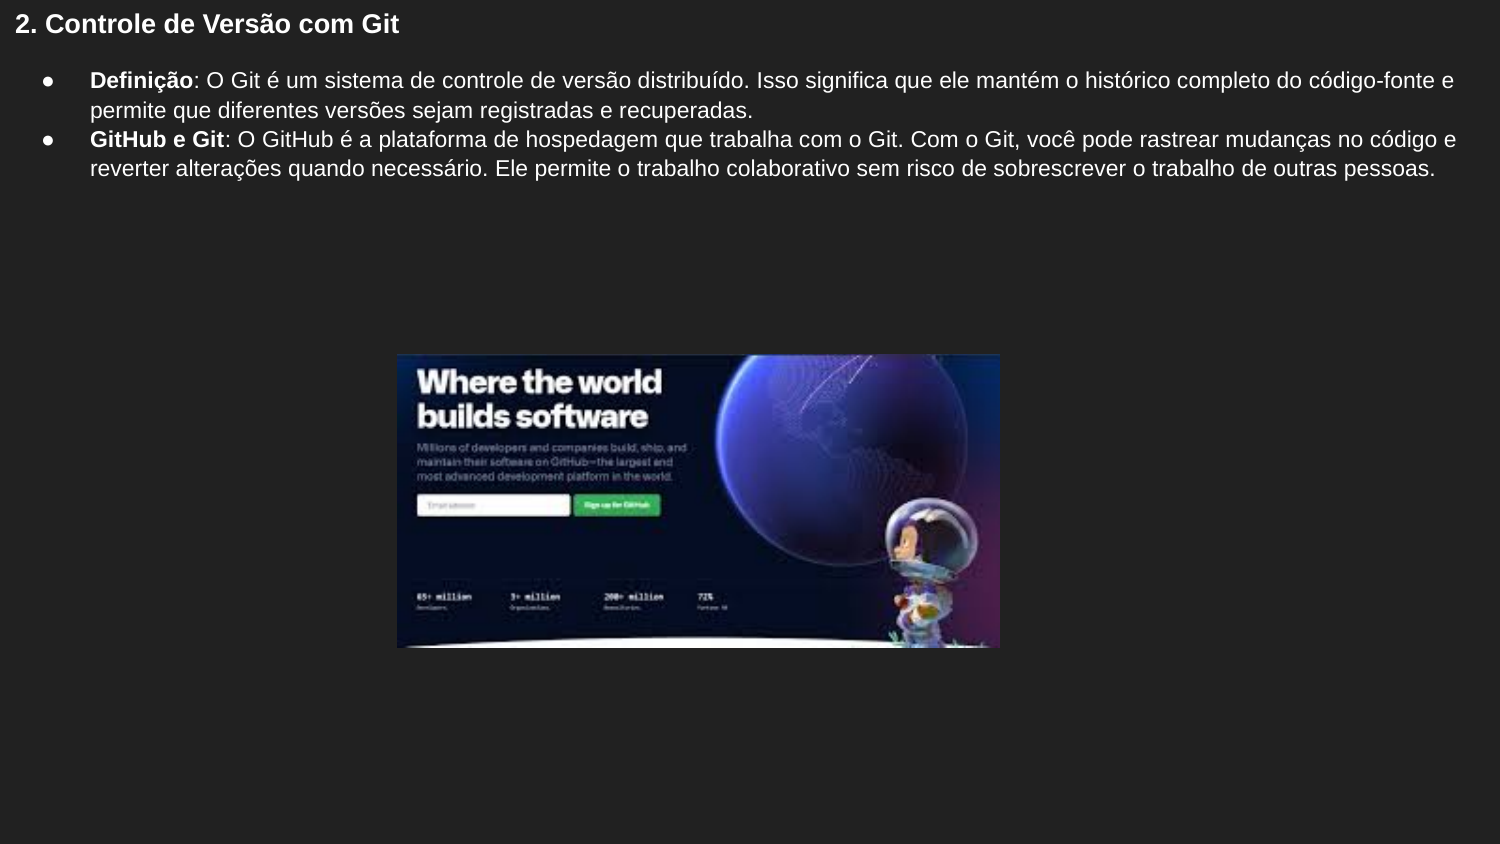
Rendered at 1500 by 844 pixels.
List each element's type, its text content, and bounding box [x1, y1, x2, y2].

list 2. Controle de Versão com Git Definição: O Git é um sistema de controle de versão distribuído. Isso significa que ele mantém o histórico completo do código-fonte e permite que diferentes versões sejam registradas e recuperadas. GitHub e Git: O GitHub é a plataforma de hospedagem que trabalha com o Git. Com o Git, você pode rastrear mudanças no código e reverter alterações quando necessário. Ele permite o trabalho colaborativo sem risco de sobrescrever o trabalho de outras pessoas. [0, 0, 1500, 551]
picture [397, 354, 1000, 649]
